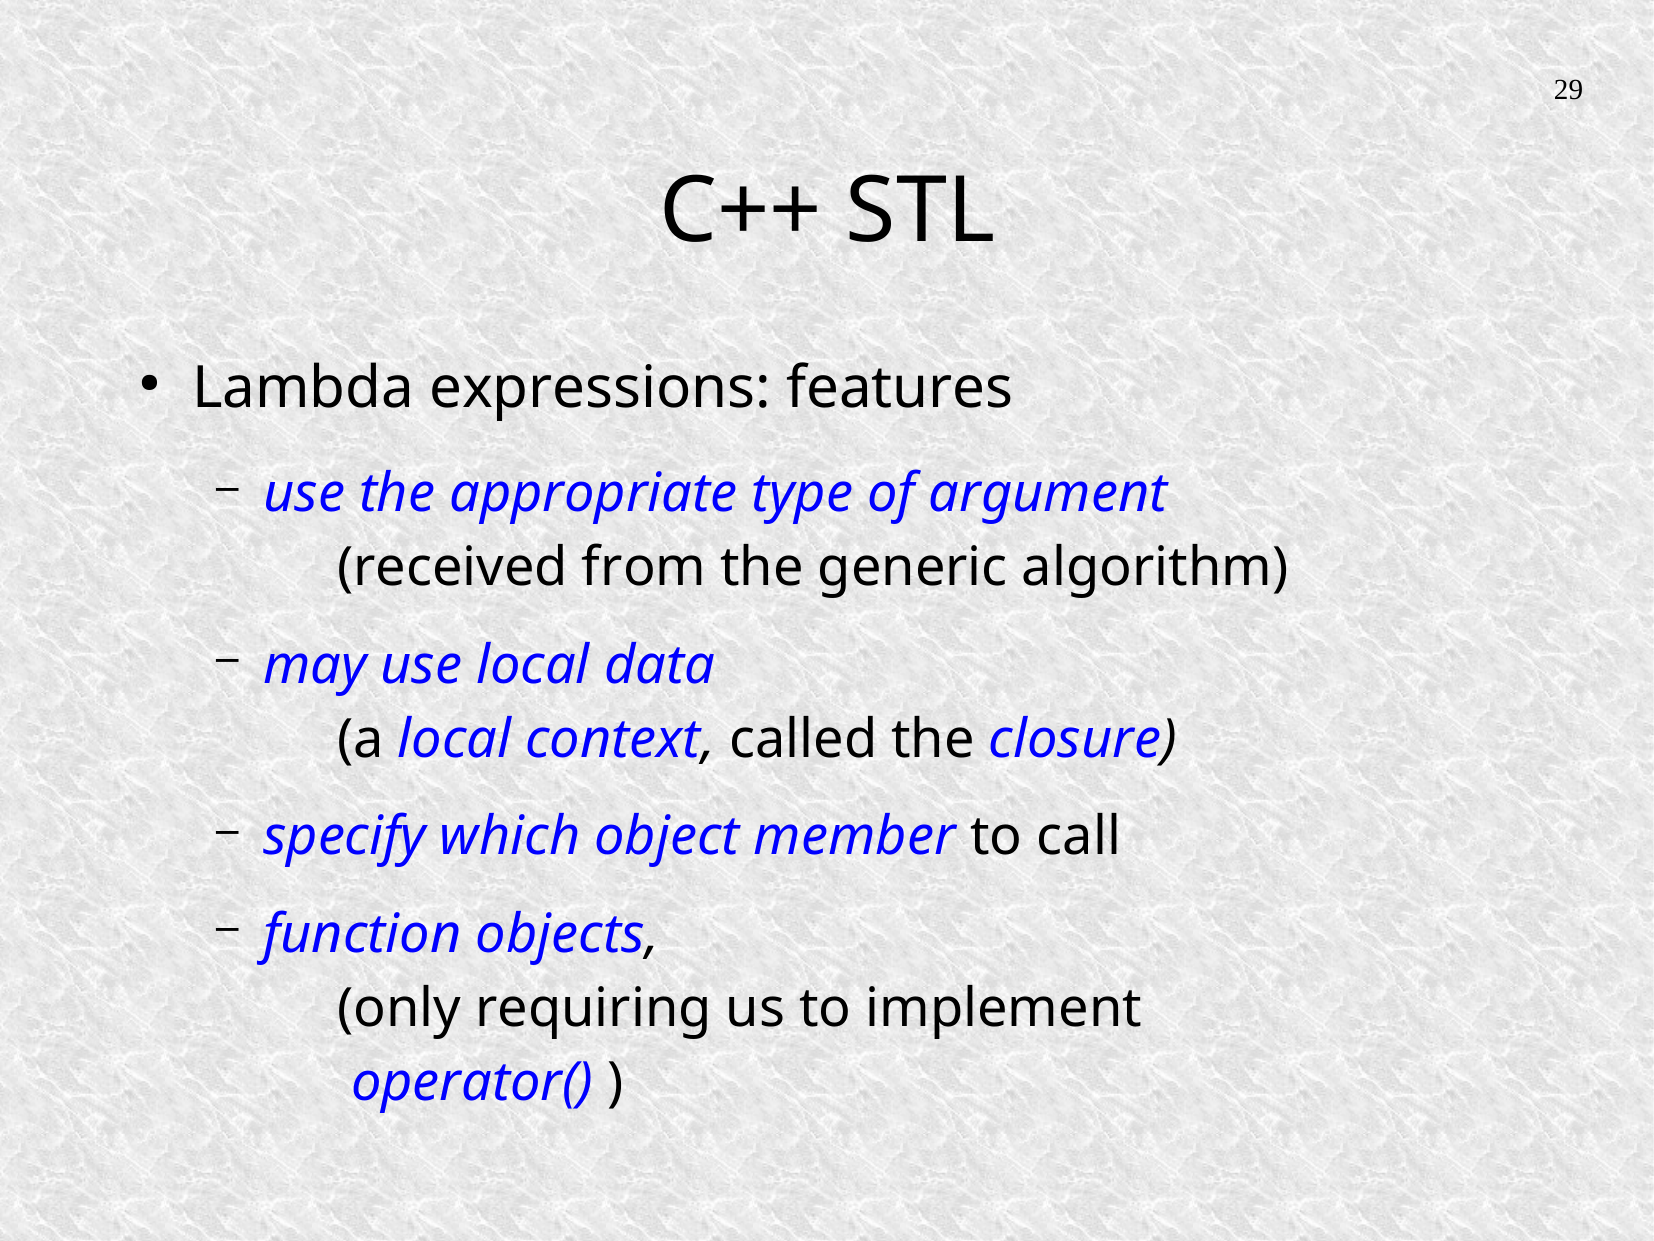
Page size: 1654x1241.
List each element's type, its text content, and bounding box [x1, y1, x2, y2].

picture [0, 0, 1654, 1241]
list Lambda expressions: features use the appropriate type of argument (received from the generic algorithm) may use local data (a local context, called the closure) specify which object member to call function objects, (only requiring us to implement operator() ) [121, 344, 1454, 1127]
title C++ STL [121, 102, 1534, 311]
